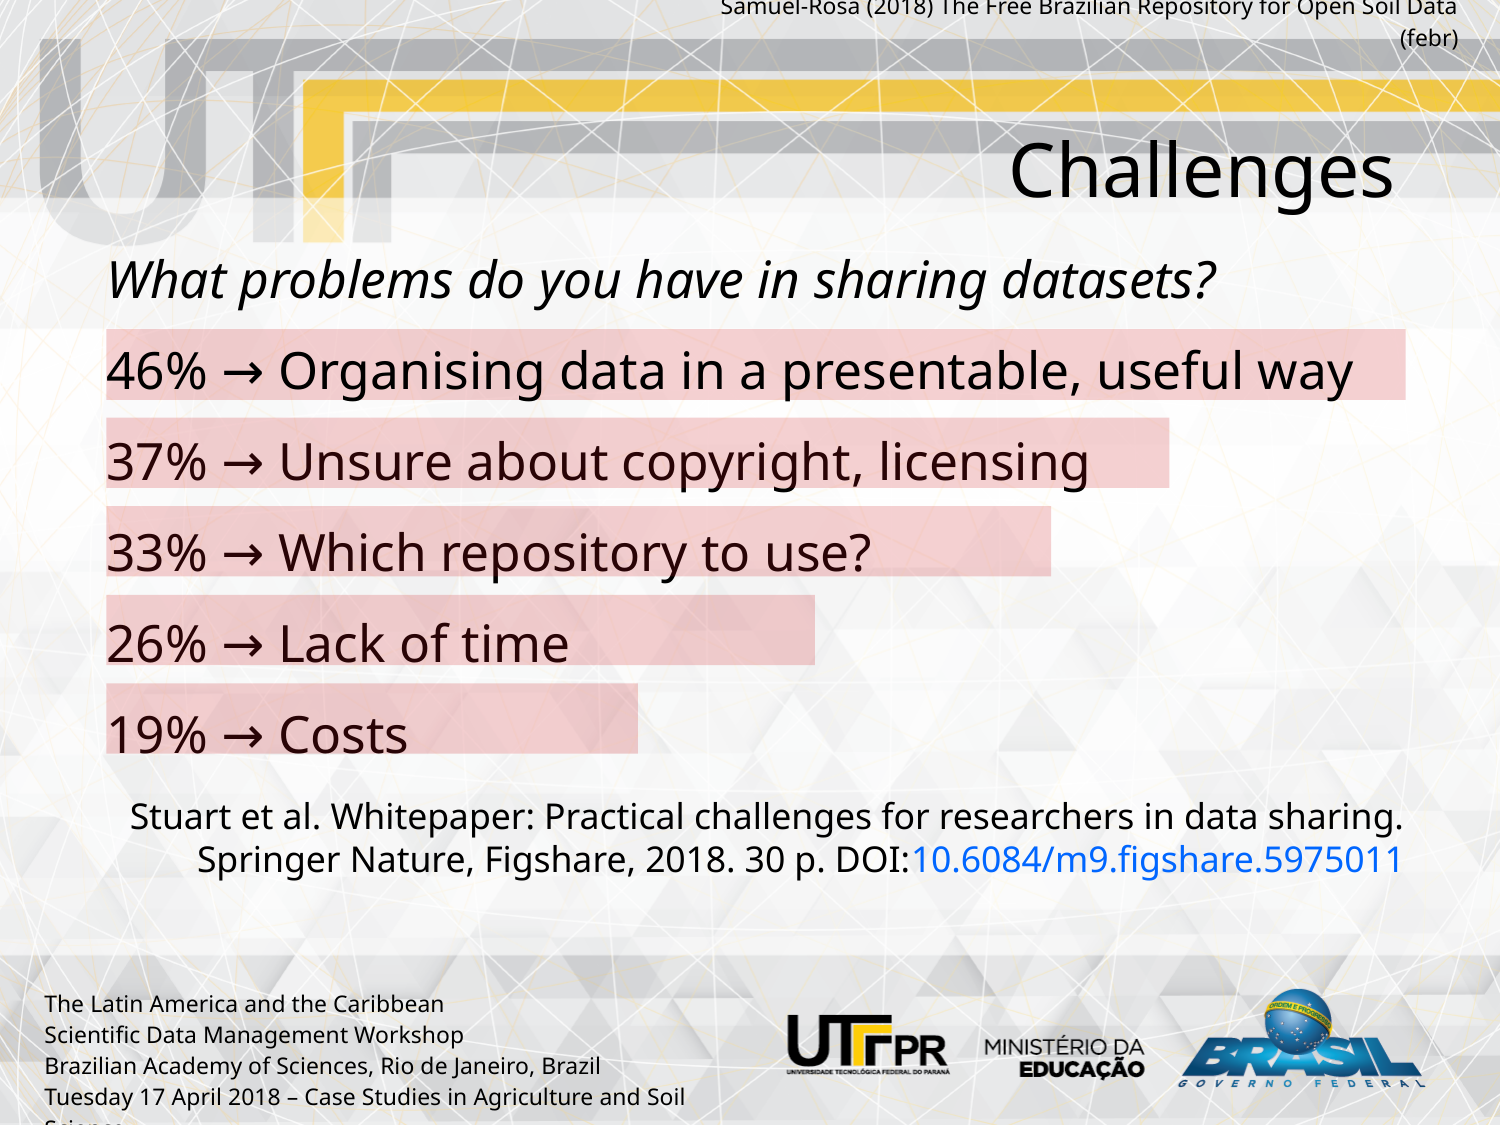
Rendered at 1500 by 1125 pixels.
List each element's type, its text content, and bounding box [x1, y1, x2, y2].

text_box Samuel-Rosa (2018) The Free Brazilian Repository for Open Soil Data (febr) [690, 7, 1459, 36]
text_box The Latin America and the Caribbean Scientific Data Management Workshop Brazilian Academy of Sciences, Rio de Janeiro, Brazil Tuesday 17 April 2018 – Case Studies in Agriculture and Soil Science [29, 980, 751, 1111]
picture [1398, 0, 1408, 7]
text_box [106, 594, 815, 666]
picture [1264, 0, 1299, 7]
picture [869, 0, 882, 7]
picture [818, 0, 868, 7]
picture [723, 0, 796, 7]
picture [1364, 0, 1396, 7]
picture [1311, 0, 1367, 7]
picture [1420, 0, 1438, 7]
picture [897, 0, 906, 7]
list What problems do you have in sharing datasets? 46% → Organising data in a presentable, useful way 37% → Unsure about copyright, licensing 33% → Which repository to use? 26% → Lack of time 19% → Costs Stuart et al. Whitepaper: Practical challenges for researchers in data sharing. Springer Nature, Figshare, 2018. 30 p. DOI:10.6084/m9.figshare.5975011 [106, 248, 1406, 956]
title Challenges [102, 60, 1397, 278]
text_box [106, 417, 1170, 488]
picture [922, 0, 930, 7]
picture [1410, 0, 1419, 7]
picture [956, 0, 987, 7]
picture [889, 0, 896, 7]
picture [908, 0, 917, 7]
text_box [106, 683, 638, 754]
picture [1096, 0, 1139, 7]
picture [1147, 0, 1211, 7]
picture [1048, 0, 1094, 7]
text_box [106, 506, 1052, 577]
picture [1300, 0, 1310, 7]
picture [882, 0, 888, 7]
picture [1213, 0, 1261, 7]
picture [1431, 36, 1438, 45]
picture [798, 0, 810, 7]
picture [946, 0, 954, 7]
picture [989, 0, 1040, 7]
picture [0, 0, 1500, 1125]
picture [930, 0, 944, 7]
